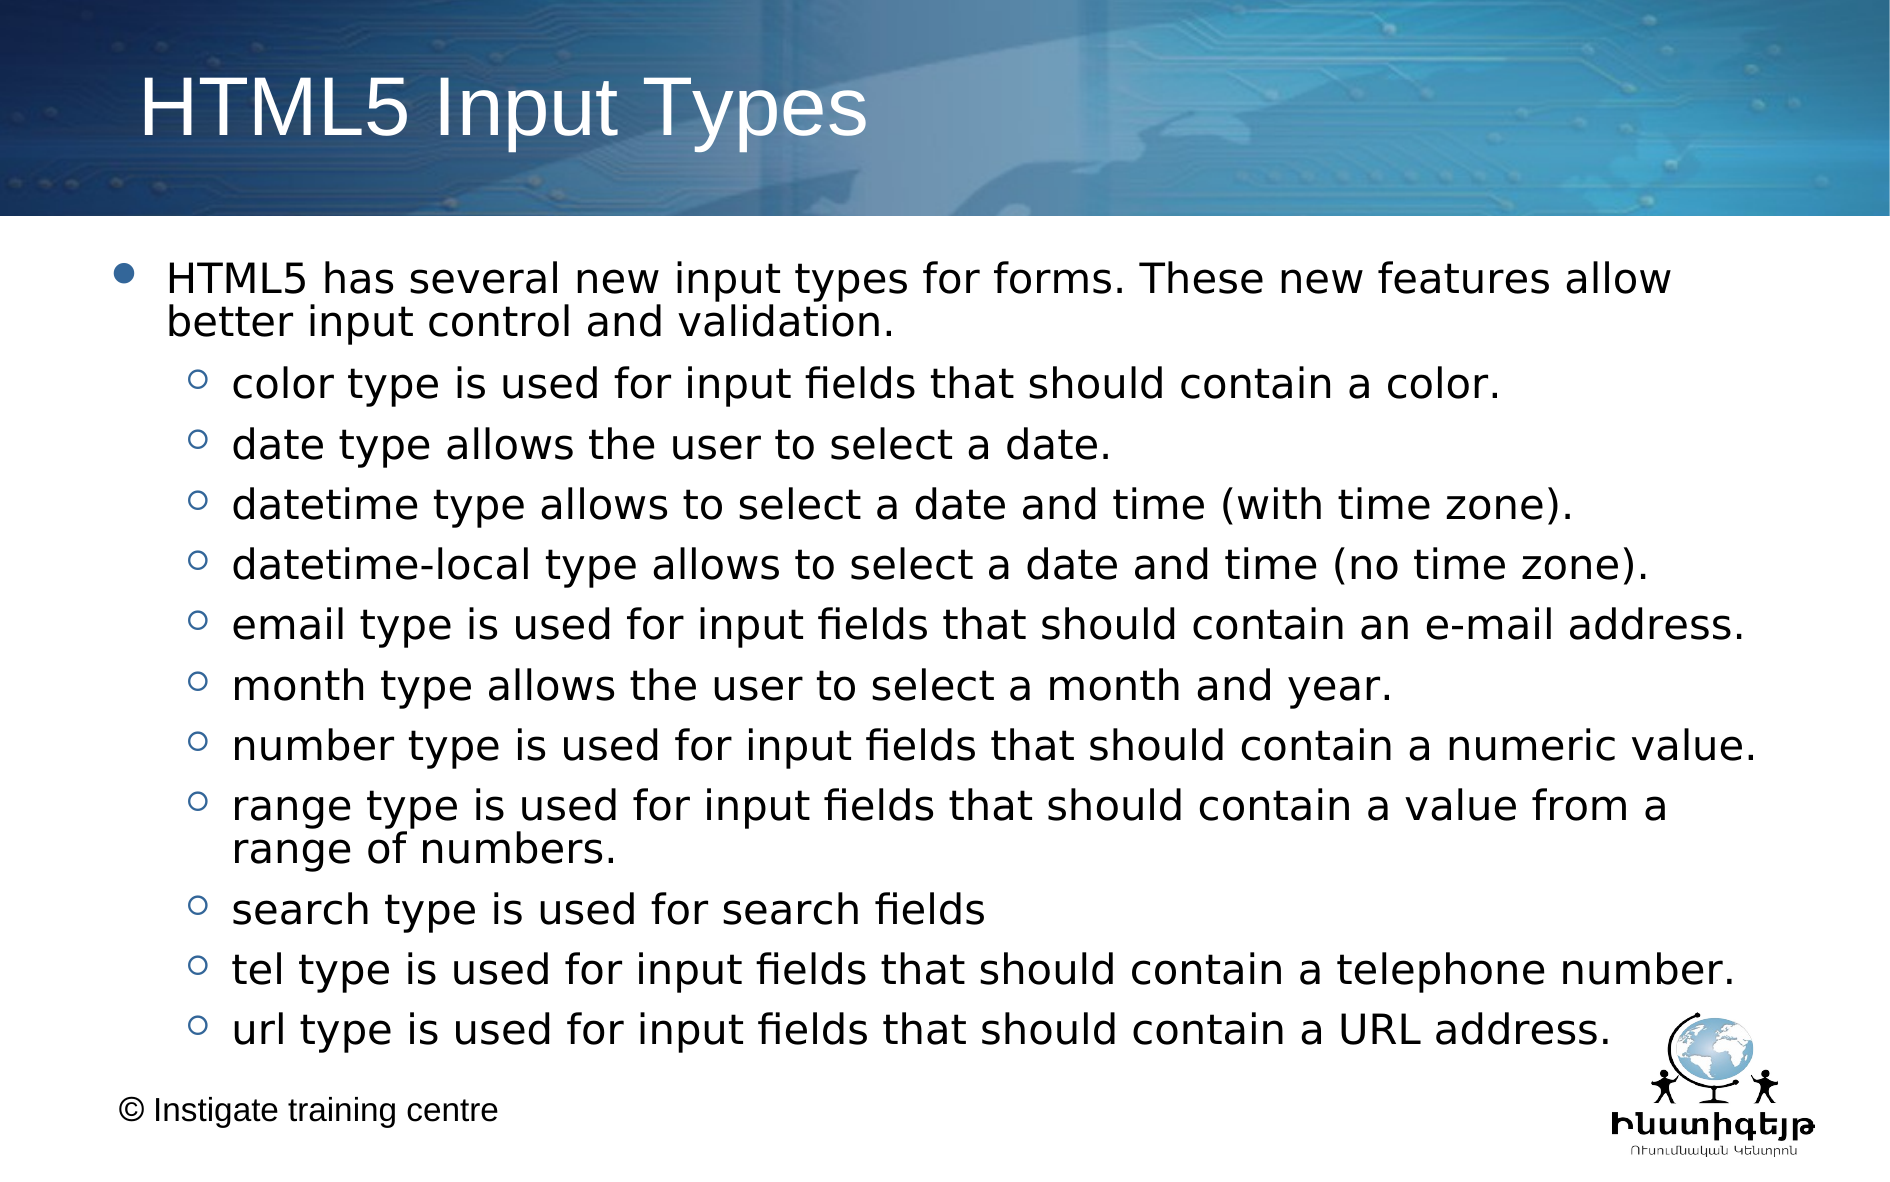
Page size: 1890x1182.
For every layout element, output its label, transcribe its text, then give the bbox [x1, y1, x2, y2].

list HTML5 has several new input types for forms. These new features allow better input control and validation. color type is used for input fields that should contain a color. date type allows the user to select a date. datetime type allows to select a date and time (with time zone). datetime-local type allows to select a date and time (no time zone). email type is used for input fields that should contain an e-mail address. month type allows the user to select a month and year. number type is used for input fields that should contain a numeric value. range type is used for input fields that should contain a value from a range of numbers. search type is used for search fields tel type is used for input fields that should contain a telephone number. url type is used for input fields that should contain a URL address. [110, 258, 1801, 288]
picture [0, 0, 1890, 216]
picture [1612, 1012, 1815, 1157]
text_box HTML5 Input Types [138, 82, 1801, 87]
